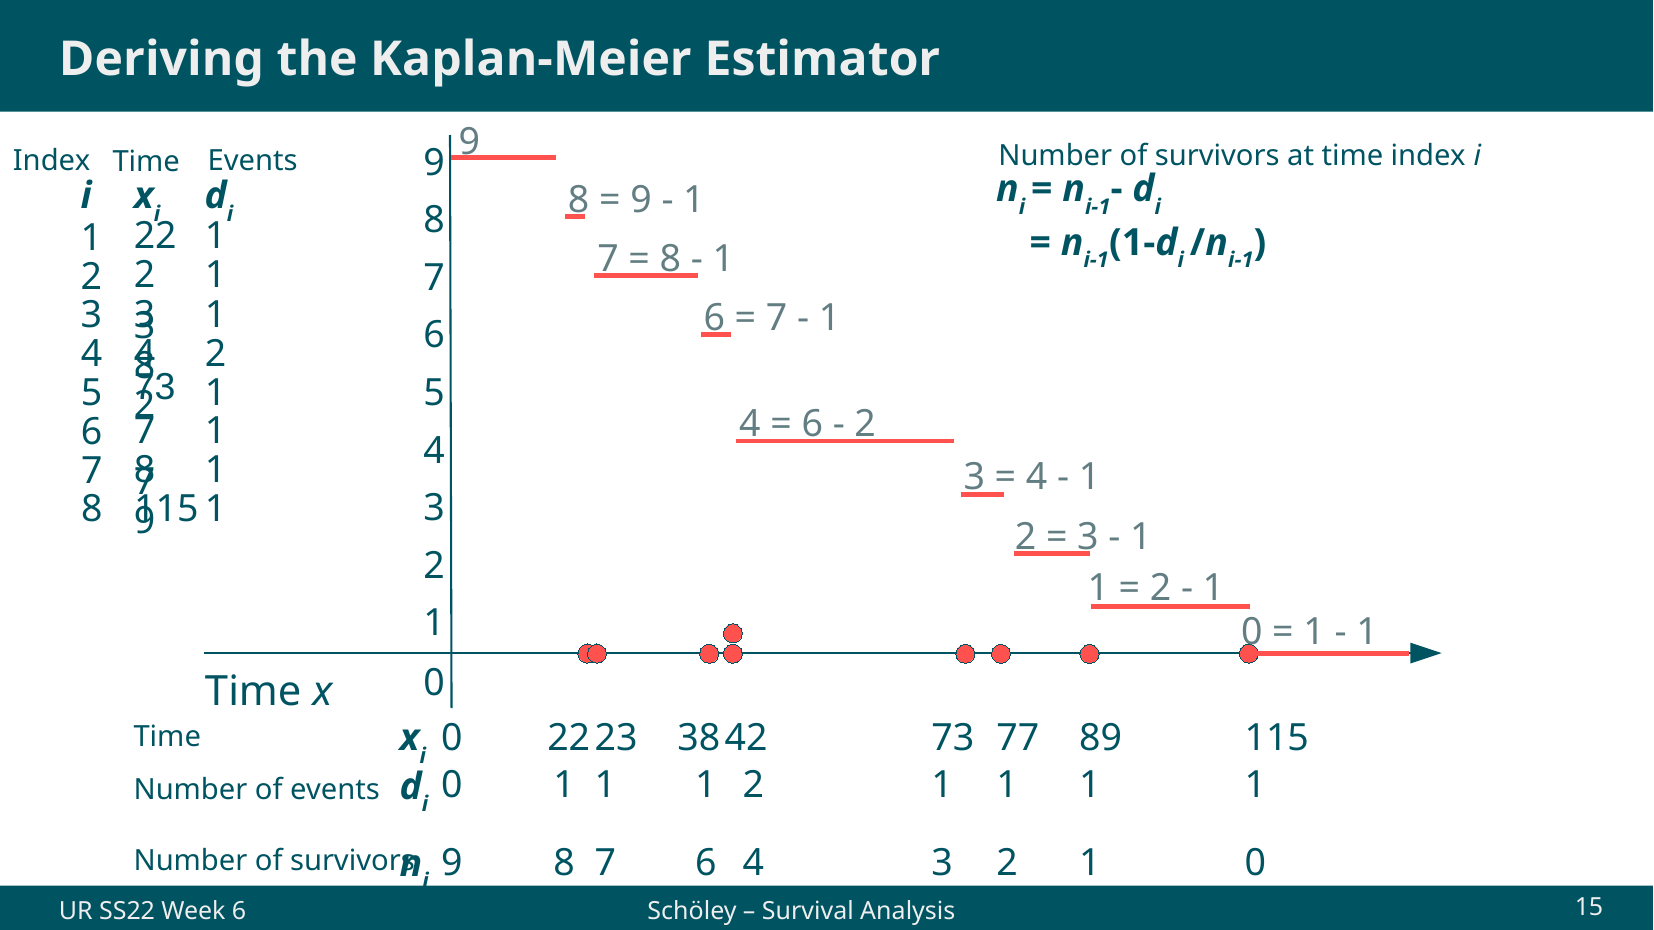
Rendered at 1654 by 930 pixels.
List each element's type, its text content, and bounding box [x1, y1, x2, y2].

text_box 8 [408, 187, 460, 245]
text_box 1 [981, 750, 1054, 810]
text_box 9 [426, 828, 498, 888]
text_box 0 = 1 - 1 [1226, 597, 1387, 656]
text_box 6 [66, 396, 117, 435]
text_box 89 [1064, 703, 1137, 750]
text_box [991, 644, 1011, 664]
text_box 2 = 3 - 1 [1000, 501, 1161, 561]
text_box = ni-1(1-di /ni-1) [1014, 207, 1276, 275]
text_box [1239, 656, 1258, 664]
text_box 1 [916, 750, 981, 810]
text_box 7 [66, 435, 117, 474]
text_box Events [192, 131, 386, 182]
text_box 0 [426, 750, 498, 810]
text_box 1 [579, 750, 652, 810]
text_box 5 [408, 358, 460, 415]
text_box 5 [66, 358, 117, 396]
text_box 2 [190, 319, 262, 378]
text_box 89 [119, 435, 190, 474]
text_box [723, 644, 743, 664]
text_box Time [97, 132, 192, 183]
text_box 77 [981, 703, 1054, 750]
text_box 4 [408, 415, 460, 473]
text_box 2 [65, 241, 117, 280]
text_box [723, 623, 743, 643]
text_box 2 [727, 750, 800, 810]
text_box 1 [538, 750, 579, 810]
text_box 6 [680, 828, 727, 888]
text_box Time x [460, 652, 912, 767]
text_box Time [118, 708, 384, 758]
text_box 77 [119, 395, 190, 435]
text_box 38 [119, 279, 190, 319]
text_box 6 [408, 300, 460, 358]
text_box 9 [408, 127, 460, 187]
text_box 115 [119, 474, 190, 534]
text_box 1 [190, 435, 262, 474]
text_box 22 [532, 703, 579, 763]
text_box 0 [1229, 828, 1302, 888]
text_box 1 [189, 200, 262, 260]
text_box 23 [579, 703, 652, 750]
text_box 9 [443, 106, 516, 166]
text_box 6 = 7 - 1 [688, 282, 850, 342]
text_box di [189, 161, 246, 200]
text_box 4 [66, 319, 117, 358]
text_box 8 = 9 - 1 [553, 164, 714, 224]
text_box 1 [680, 750, 727, 810]
text_box 0 [408, 647, 460, 703]
text_box Index [0, 131, 192, 182]
text_box [699, 644, 719, 664]
text_box 23 [119, 240, 190, 279]
text_box 8 [66, 474, 117, 534]
text_box 38 [662, 703, 709, 763]
text_box 1 [1064, 828, 1137, 888]
text_box 2 [408, 530, 460, 588]
text_box [577, 643, 607, 664]
text_box 7 [408, 245, 460, 300]
text_box 73 [119, 378, 190, 395]
text_box [1079, 644, 1100, 664]
text_box 115 [1229, 703, 1323, 763]
text_box 7 [579, 828, 652, 888]
text_box 7 = 8 - 1 [582, 223, 743, 283]
text_box i [65, 182, 106, 202]
text_box 1 [190, 474, 283, 534]
text_box 1 [408, 588, 460, 647]
text_box 3 [65, 280, 117, 340]
text_box 73 [916, 703, 981, 750]
text_box ni [384, 828, 441, 897]
text_box 1 [190, 240, 262, 279]
text_box xi [384, 703, 426, 752]
text_box 1 = 2 - 1 [1072, 553, 1234, 612]
text_box 4 [727, 828, 800, 888]
text_box 0 [426, 703, 498, 750]
text_box 2 [981, 828, 1054, 888]
text_box Number of survivors [118, 831, 385, 882]
text_box 1 [1229, 750, 1302, 810]
text_box 4 = 6 - 2 [724, 389, 885, 448]
text_box 8 [538, 828, 579, 888]
text_box 22 [119, 200, 189, 240]
text_box [955, 644, 976, 664]
text_box Number of survivors at time index i [983, 127, 1417, 177]
text_box Time x [190, 652, 408, 708]
text_box 3 = 4 - 1 [948, 442, 1110, 502]
text_box di [384, 752, 441, 820]
text_box xi [118, 183, 173, 229]
text_box 1 [1064, 750, 1137, 810]
text_box Number of events [118, 761, 384, 811]
text_box 1 [190, 395, 262, 435]
text_box 1 [190, 378, 262, 395]
text_box 1 [65, 202, 117, 241]
text_box 42 [119, 319, 190, 378]
text_box 1 [190, 279, 262, 319]
title Deriving the Kaplan-Meier Estimator [58, 0, 1594, 117]
text_box ni = ni-1- di [981, 154, 1169, 222]
text_box 42 [709, 703, 782, 750]
text_box 3 [408, 473, 460, 530]
text_box 3 [916, 828, 981, 888]
